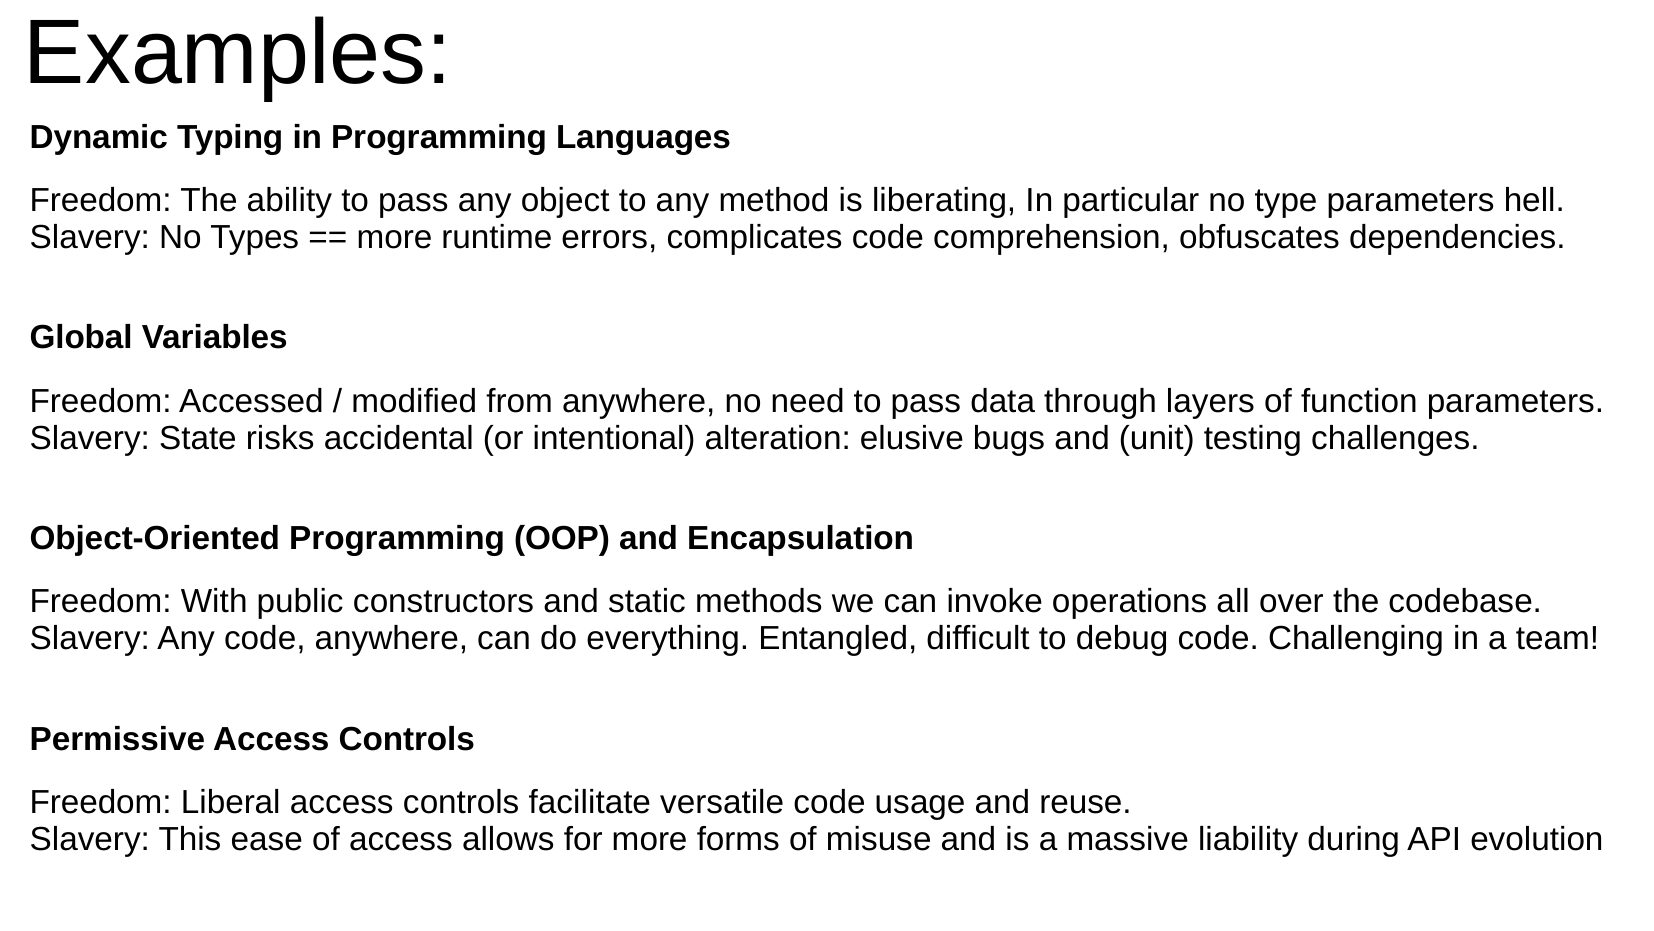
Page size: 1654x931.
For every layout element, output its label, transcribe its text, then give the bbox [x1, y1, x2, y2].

list Dynamic Typing in Programming Languages Freedom: The ability to pass any object to any method is liberating, In particular no type parameters hell. Slavery: No Types == more runtime errors, complicates code comprehension, obfuscates dependencies. Global Variables Freedom: Accessed / modified from anywhere, no need to pass data through layers of function parameters. Slavery: State risks accidental (or intentional) alteration: elusive bugs and (unit) testing challenges. Object-Oriented Programming (OOP) and Encapsulation Freedom: With public constructors and static methods we can invoke operations all over the codebase. Slavery: Any code, anywhere, can do everything. Entangled, difficult to debug code. Challenging in a team! Permissive Access Controls Freedom: Liberal access controls facilitate versatile code usage and reuse. Slavery: This ease of access allows for more forms of misuse and is a massive liability during API evolution [29, 118, 1625, 916]
title Examples: [0, 0, 502, 130]
